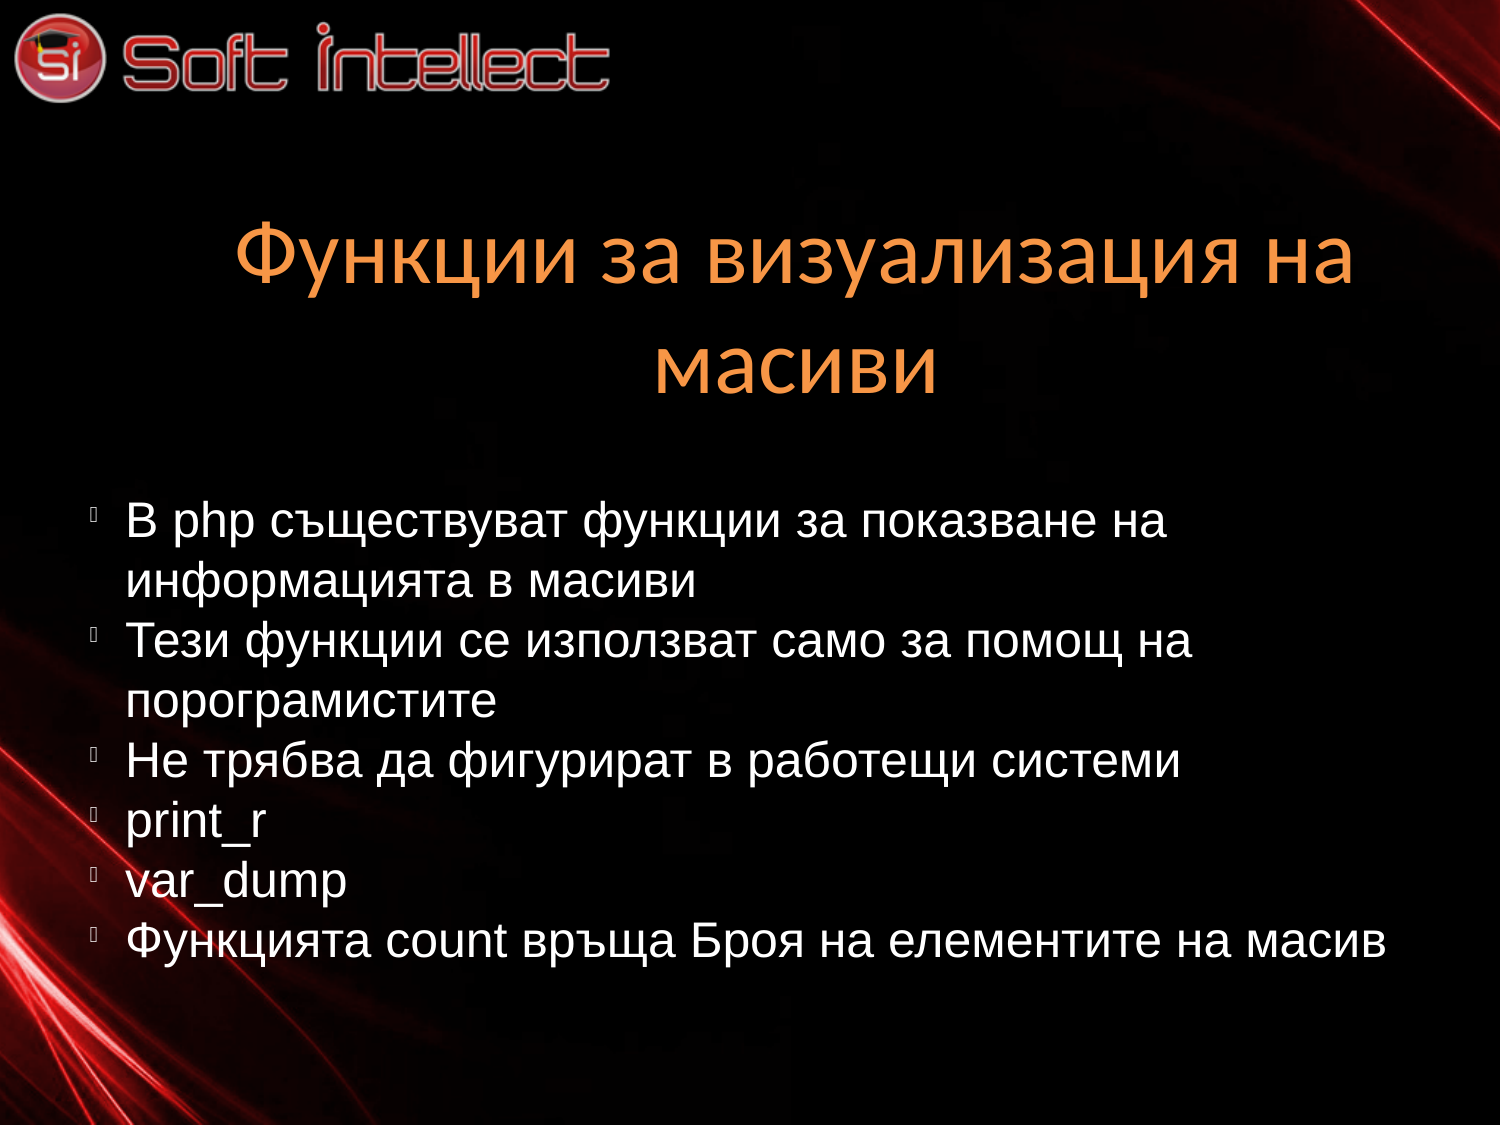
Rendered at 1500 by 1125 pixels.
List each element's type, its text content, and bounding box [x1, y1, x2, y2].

text_box Функции за визуализация на масиви [158, 181, 1434, 423]
picture [0, 0, 1500, 1125]
text_box В php съществуват функции за показване на информацията в масиви Тези функции се използват само за помощ на порограмистите Не трябва да фигурират в работещи системи print_r var_dump Функцията count връща Броя на елементите на масив [74, 479, 1425, 928]
